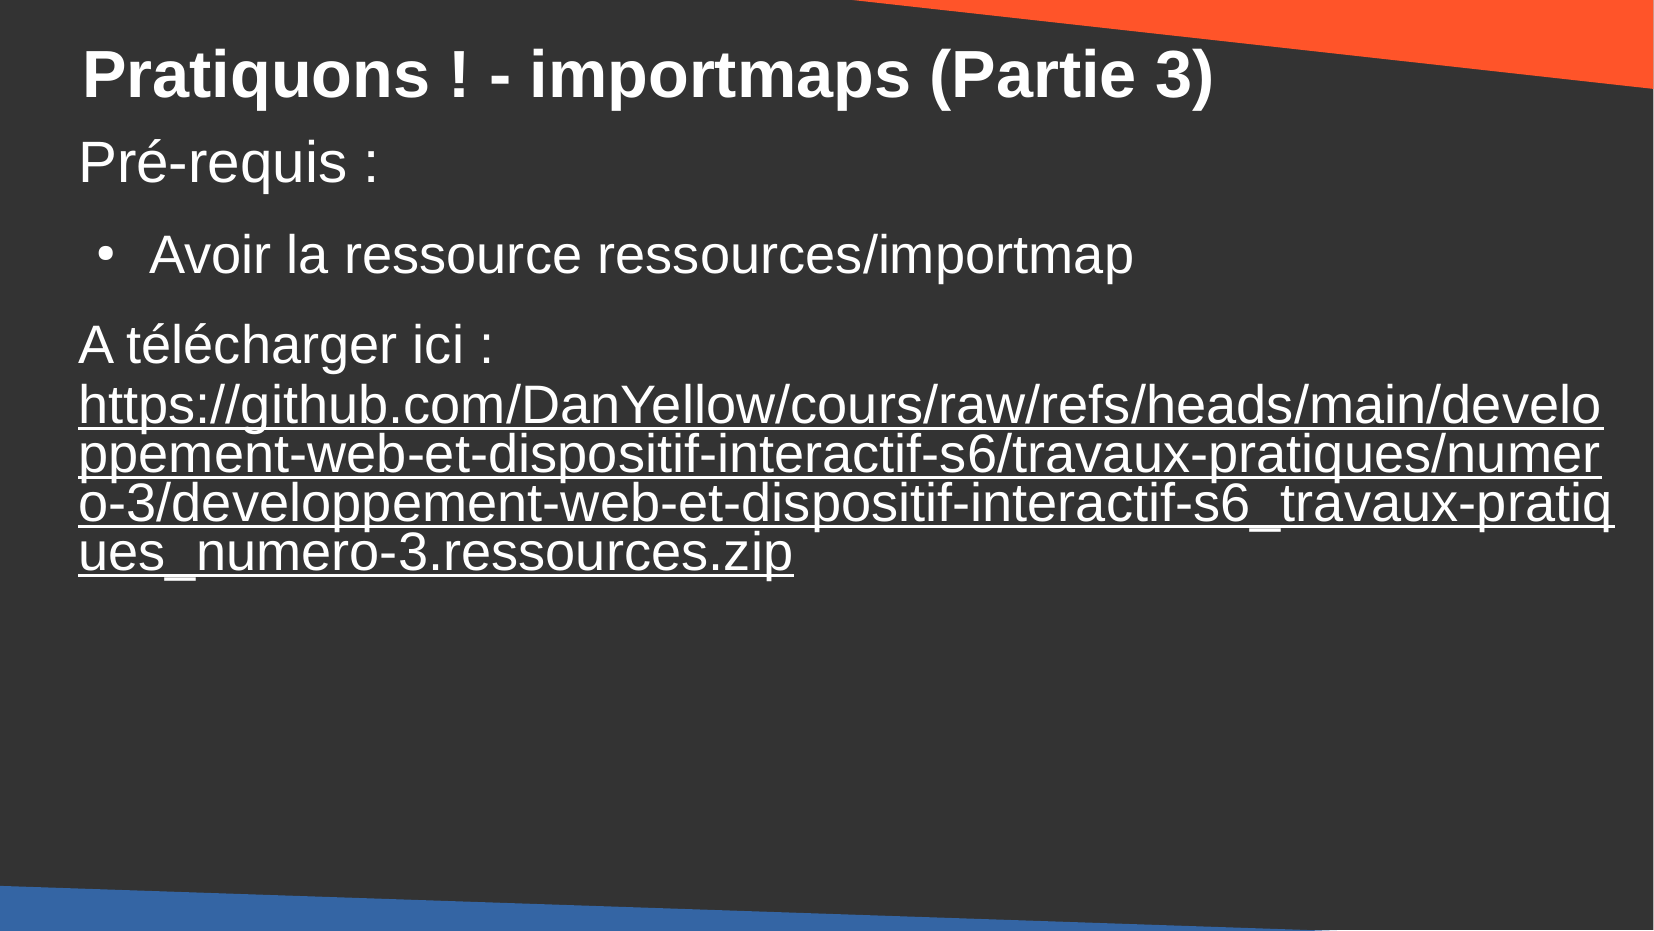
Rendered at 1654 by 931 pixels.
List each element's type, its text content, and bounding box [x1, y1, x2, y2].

text_box [852, 0, 1654, 89]
list Pré-requis : Avoir la ressource ressources/importmap A télécharger ici : https://github.com/DanYellow/cours/raw/refs/heads/main/developpement-web-et-dispositif-interactif-s6/travaux-pratiques/numero-3/developpement-web-et-dispositif-interactif-s6_travaux-pratiques_numero-3.ressources.zip [78, 129, 1618, 715]
title Pratiquons ! - importmaps (Partie 3) [82, 37, 1571, 114]
text_box [0, 885, 1337, 931]
